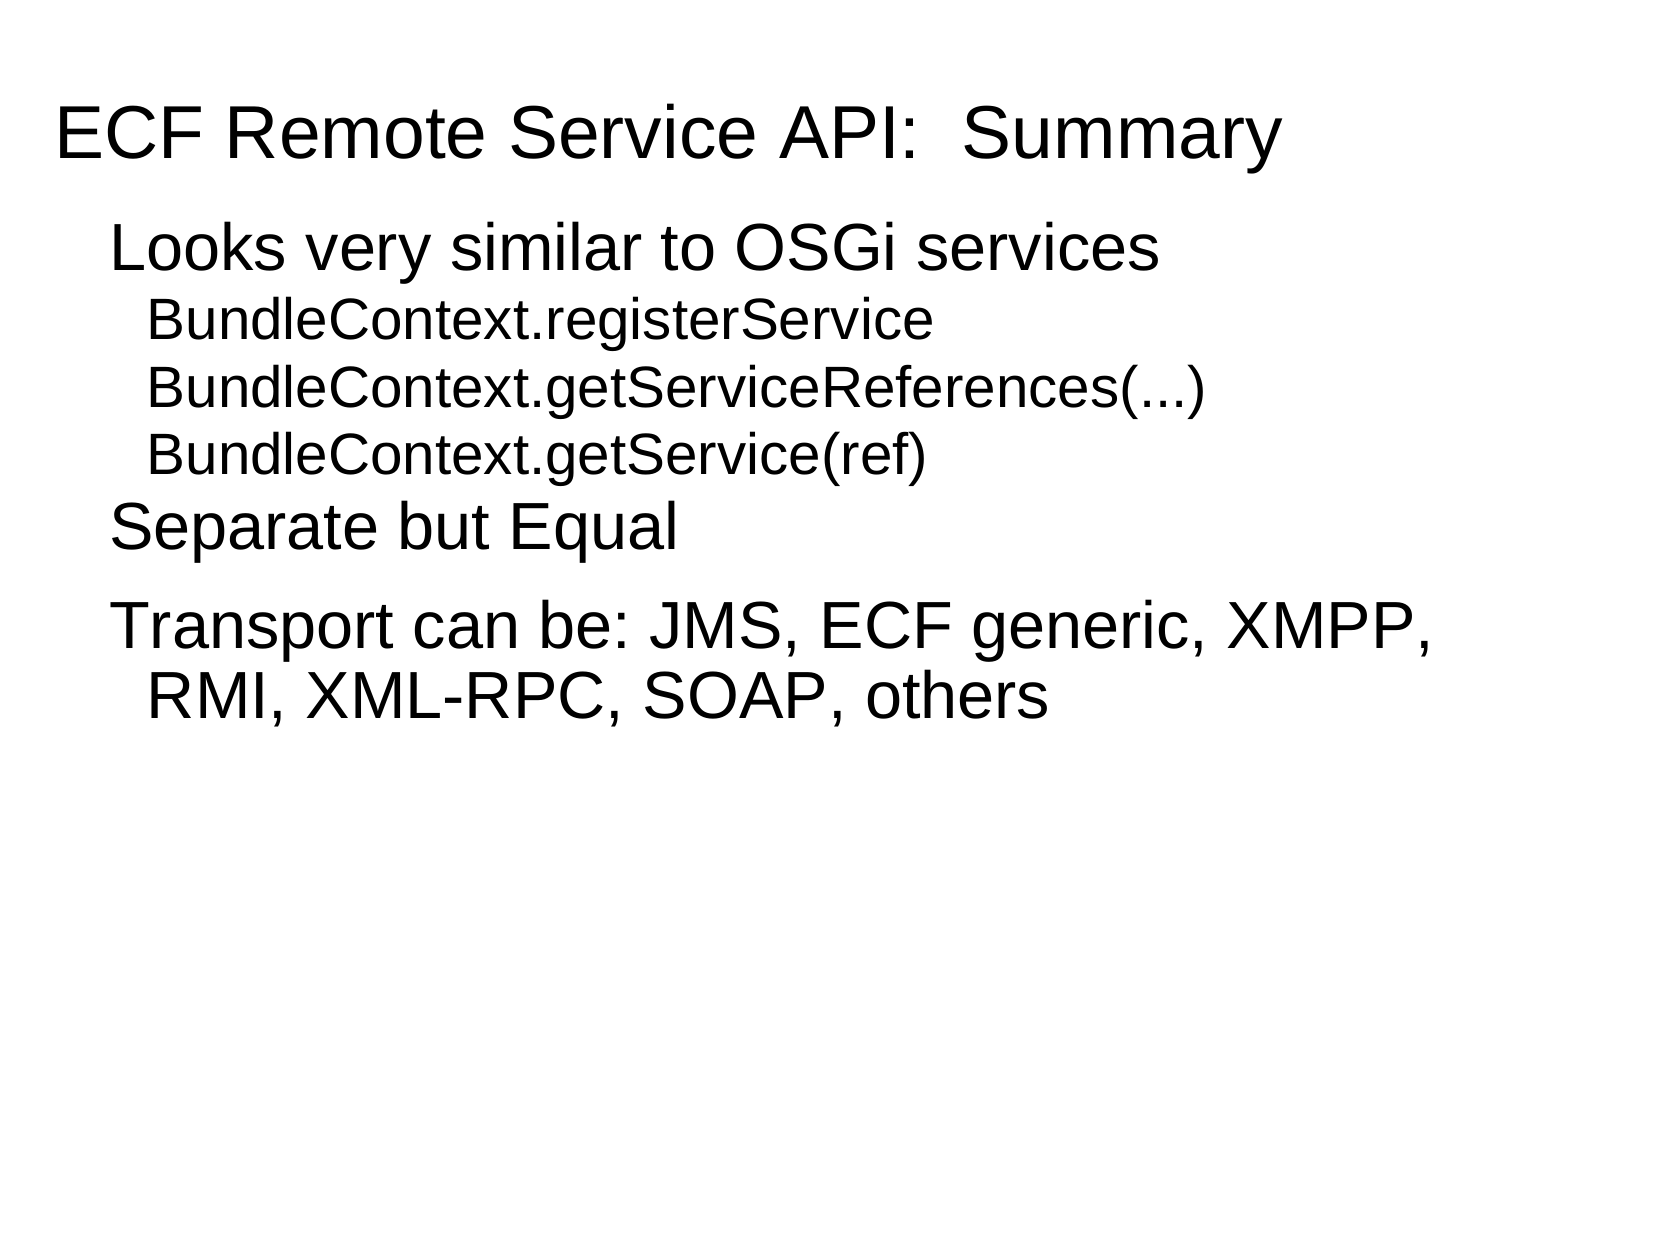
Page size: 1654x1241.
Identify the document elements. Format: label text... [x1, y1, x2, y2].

list Looks very similar to OSGi services BundleContext.registerService BundleContext.getServiceReferences(...) BundleContext.getService(ref) Separate but Equal Transport can be: JMS, ECF generic, XMPP, RMI, XML-RPC, SOAP, others [94, 206, 1530, 1038]
title ECF Remote Service API: Summary [39, 82, 1571, 183]
